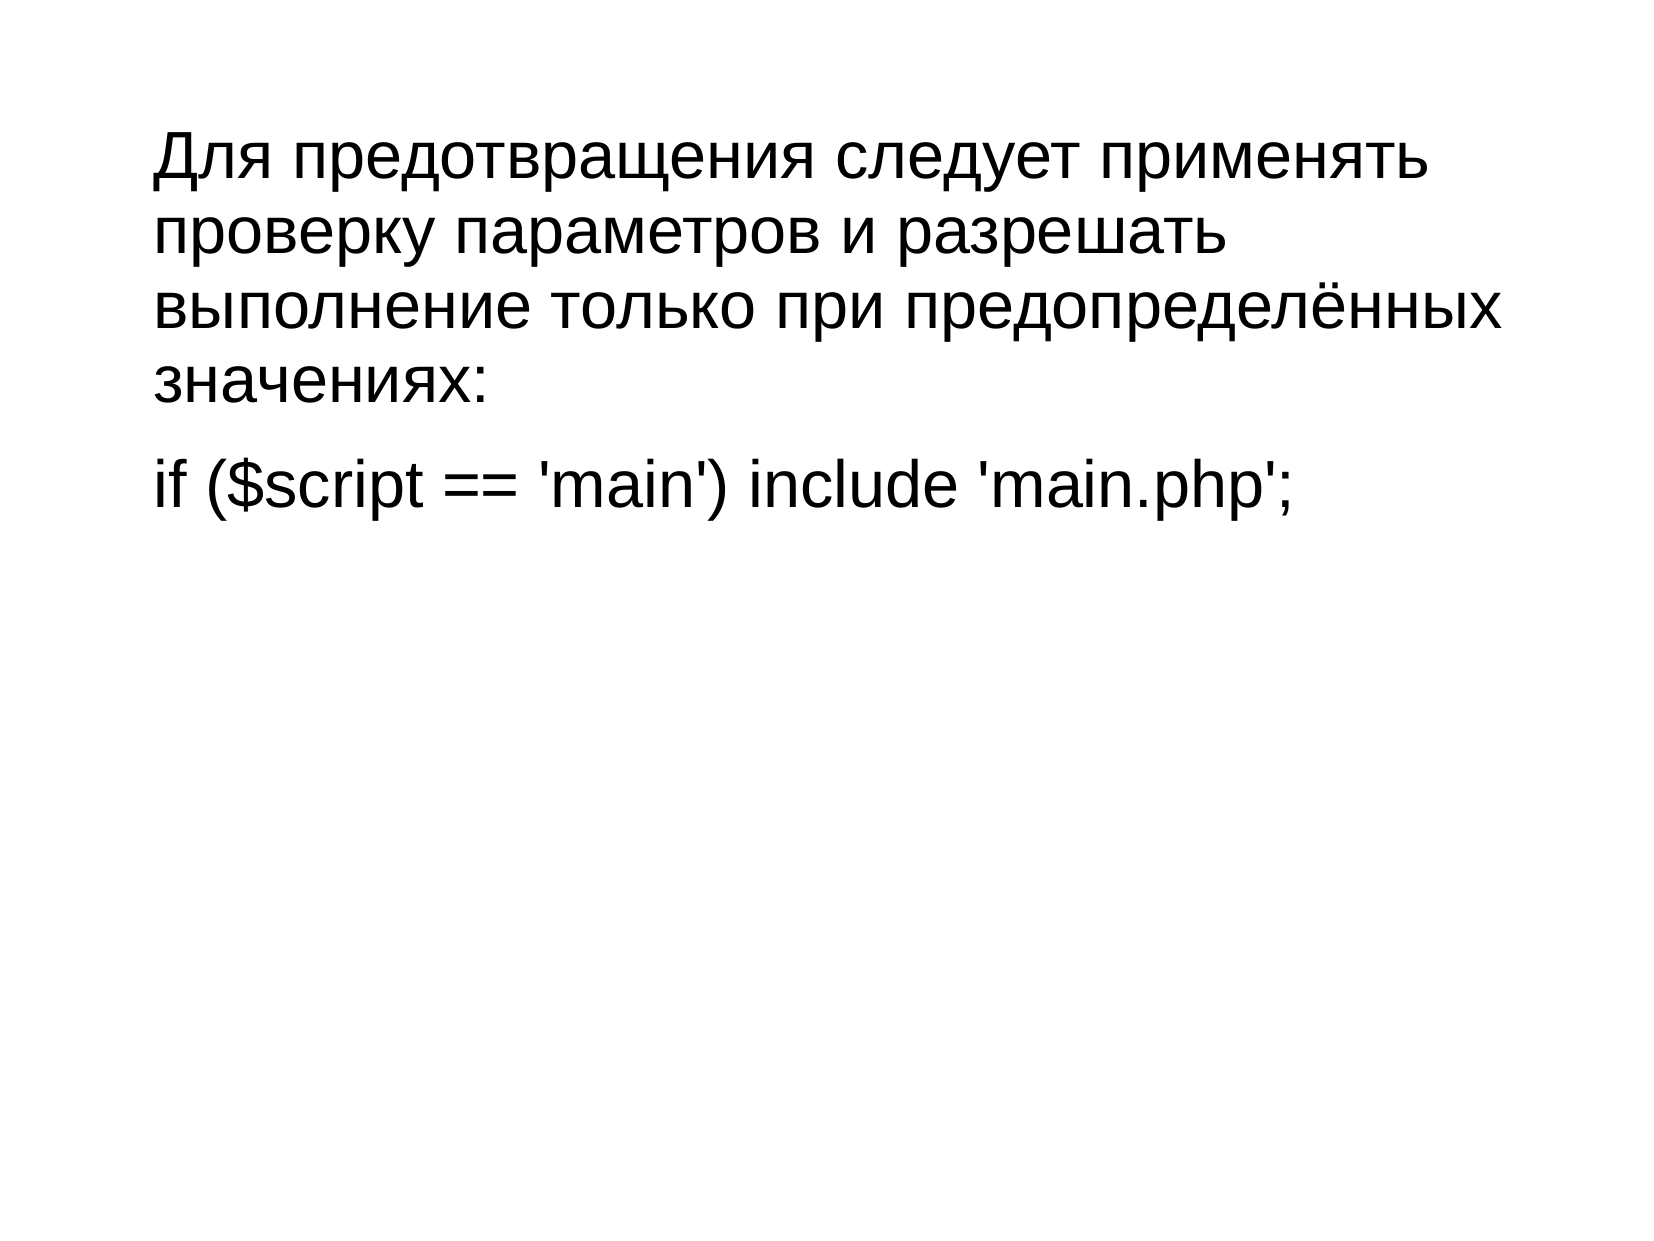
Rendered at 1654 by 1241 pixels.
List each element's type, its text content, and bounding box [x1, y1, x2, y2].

list Для предотвращения следует применять проверку параметров и разрешать выполнение только при предопределённых значениях: if ($script == 'main') include 'main.php'; [82, 118, 1571, 1109]
